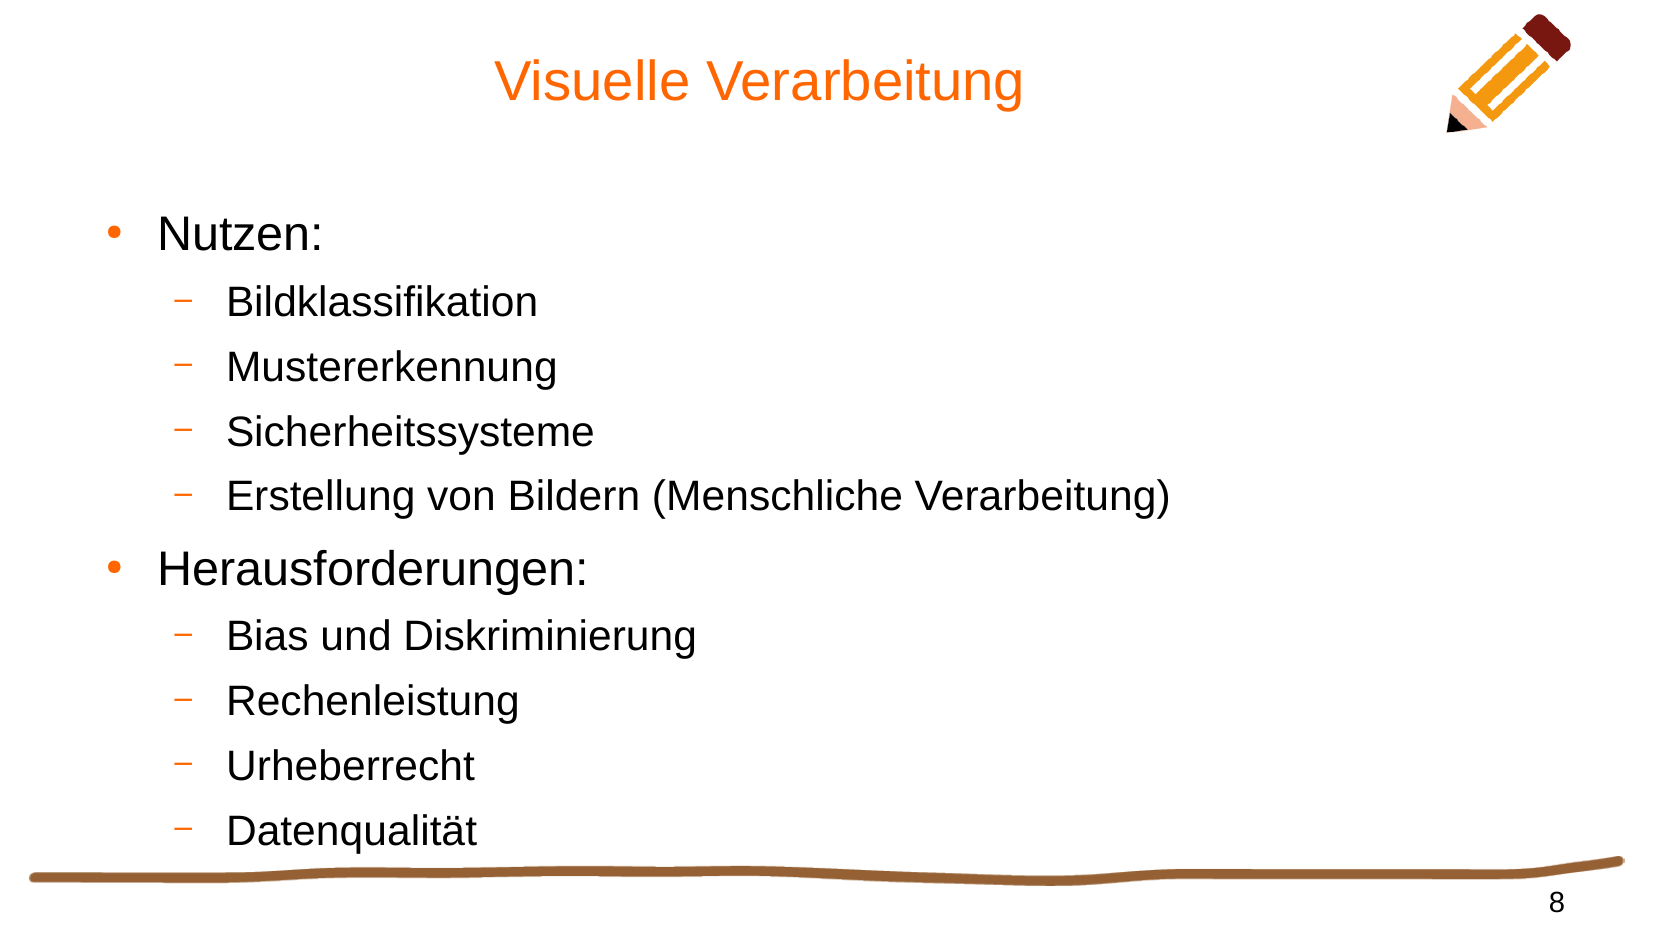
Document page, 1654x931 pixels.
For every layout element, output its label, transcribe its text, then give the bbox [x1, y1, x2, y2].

picture [29, 856, 1625, 886]
title Visuelle Verarbeitung [88, 29, 1447, 133]
list Nutzen: Bildklassifikation Mustererkennung Sicherheitssysteme Erstellung von Bildern (Menschliche Verarbeitung) Herausforderungen: Bias und Diskriminierung Rechenleistung Urheberrecht Datenqualität [88, 206, 1565, 857]
picture [1446, 14, 1571, 133]
